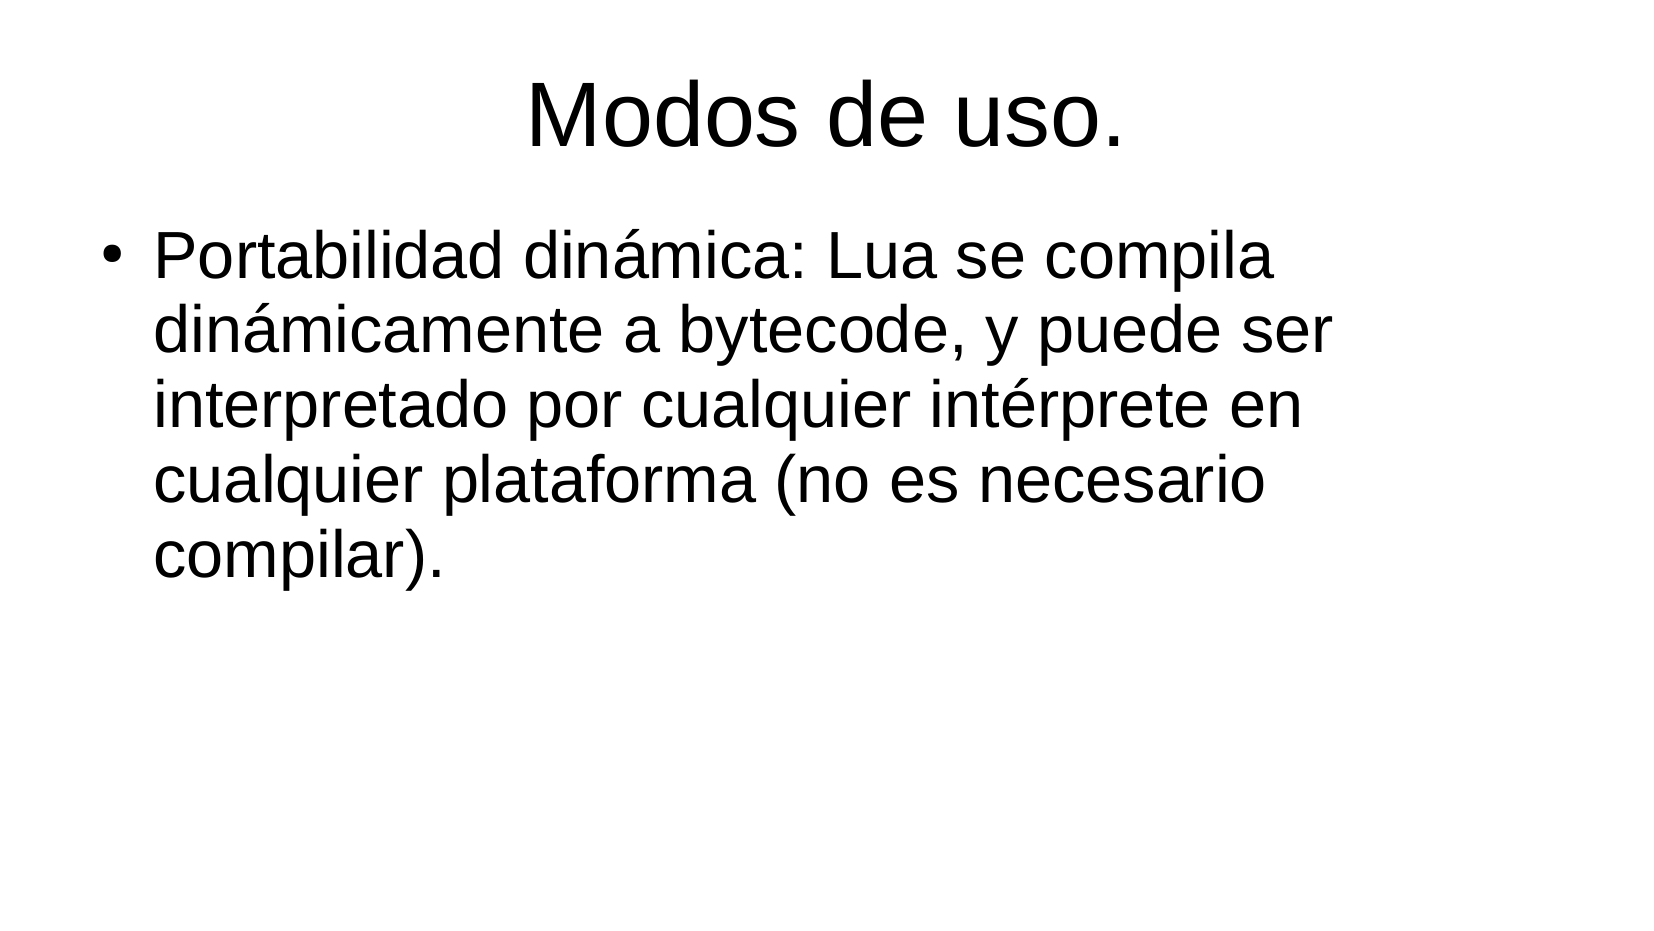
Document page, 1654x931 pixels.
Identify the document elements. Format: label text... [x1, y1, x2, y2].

list Portabilidad dinámica: Lua se compila dinámicamente a bytecode, y puede ser interpretado por cualquier intérprete en cualquier plataforma (no es necesario compilar). [82, 217, 1571, 758]
title Modos de uso. [82, 37, 1571, 193]
